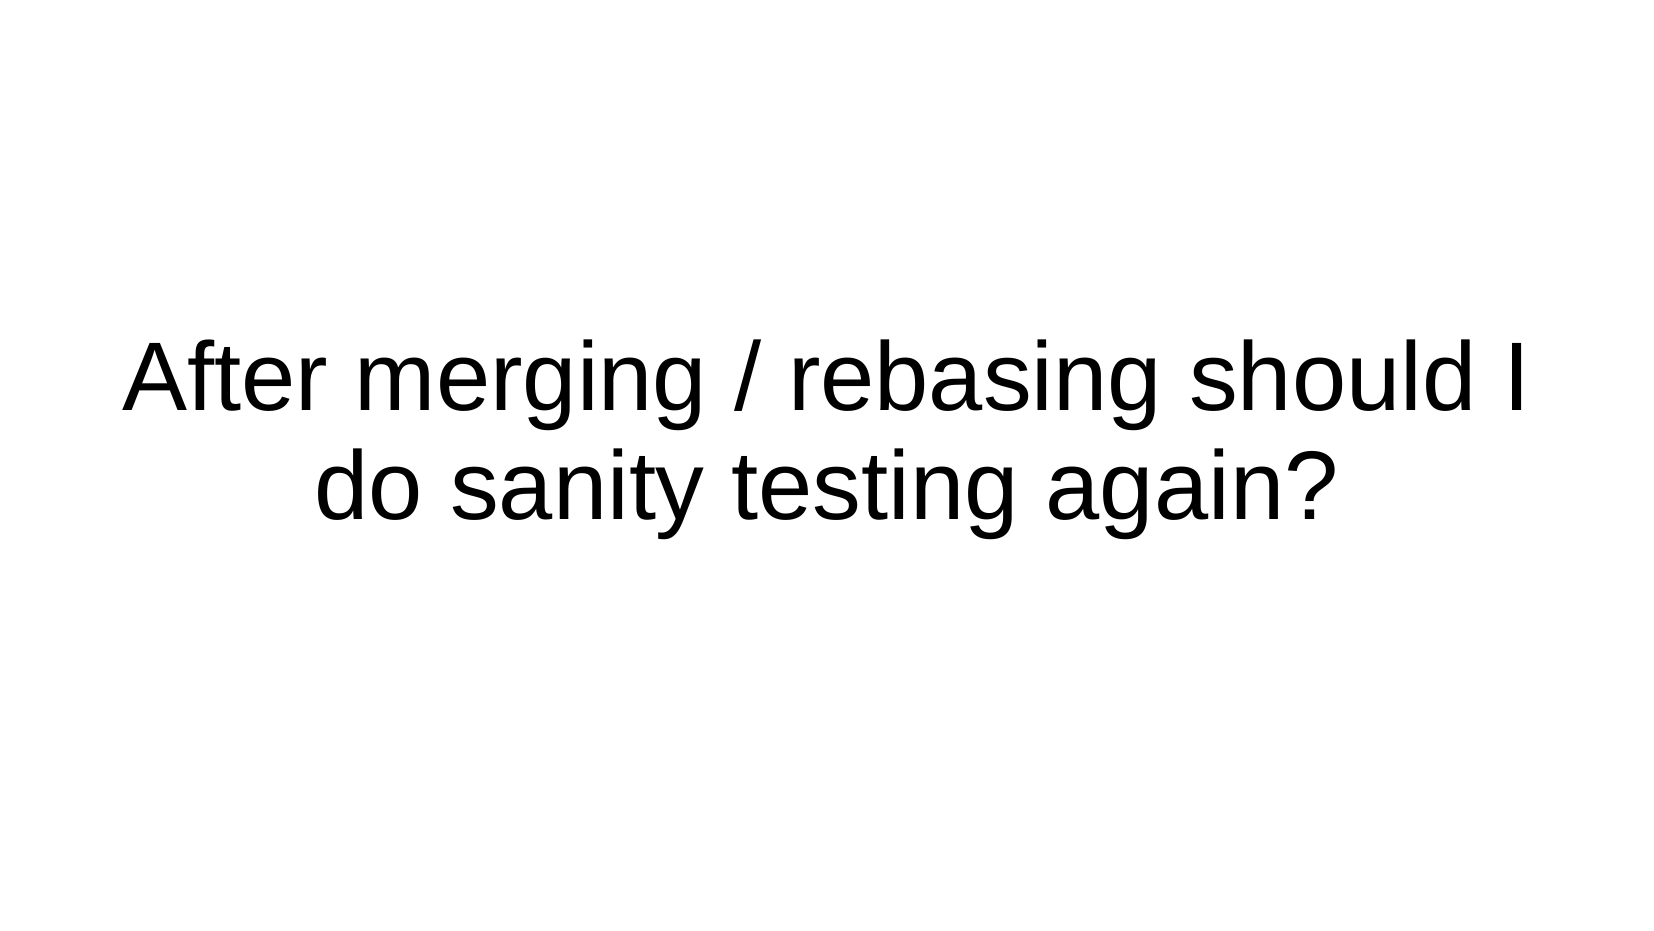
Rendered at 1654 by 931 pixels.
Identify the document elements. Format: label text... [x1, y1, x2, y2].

title After merging / rebasing should I do sanity testing again? [82, 321, 1571, 541]
